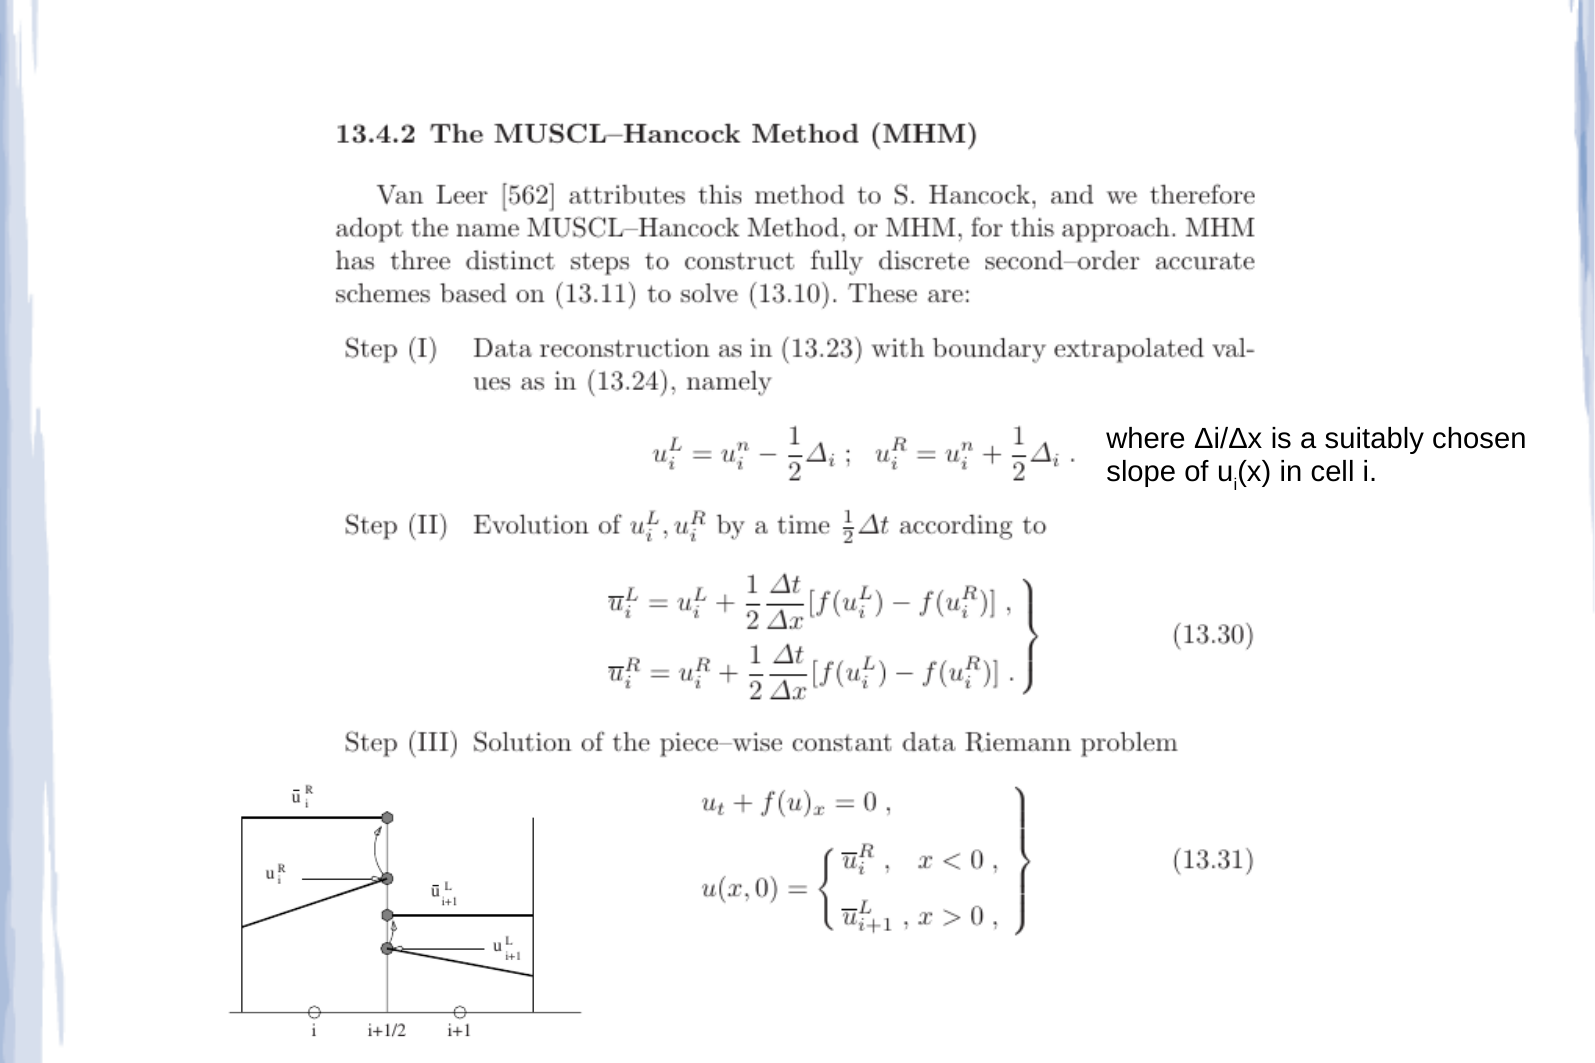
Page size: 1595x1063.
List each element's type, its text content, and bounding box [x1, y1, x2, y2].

picture [0, 0, 1595, 1063]
text_box where Δi/Δx is a suitably chosen slope of ui(x) in cell i. [1091, 414, 1565, 556]
